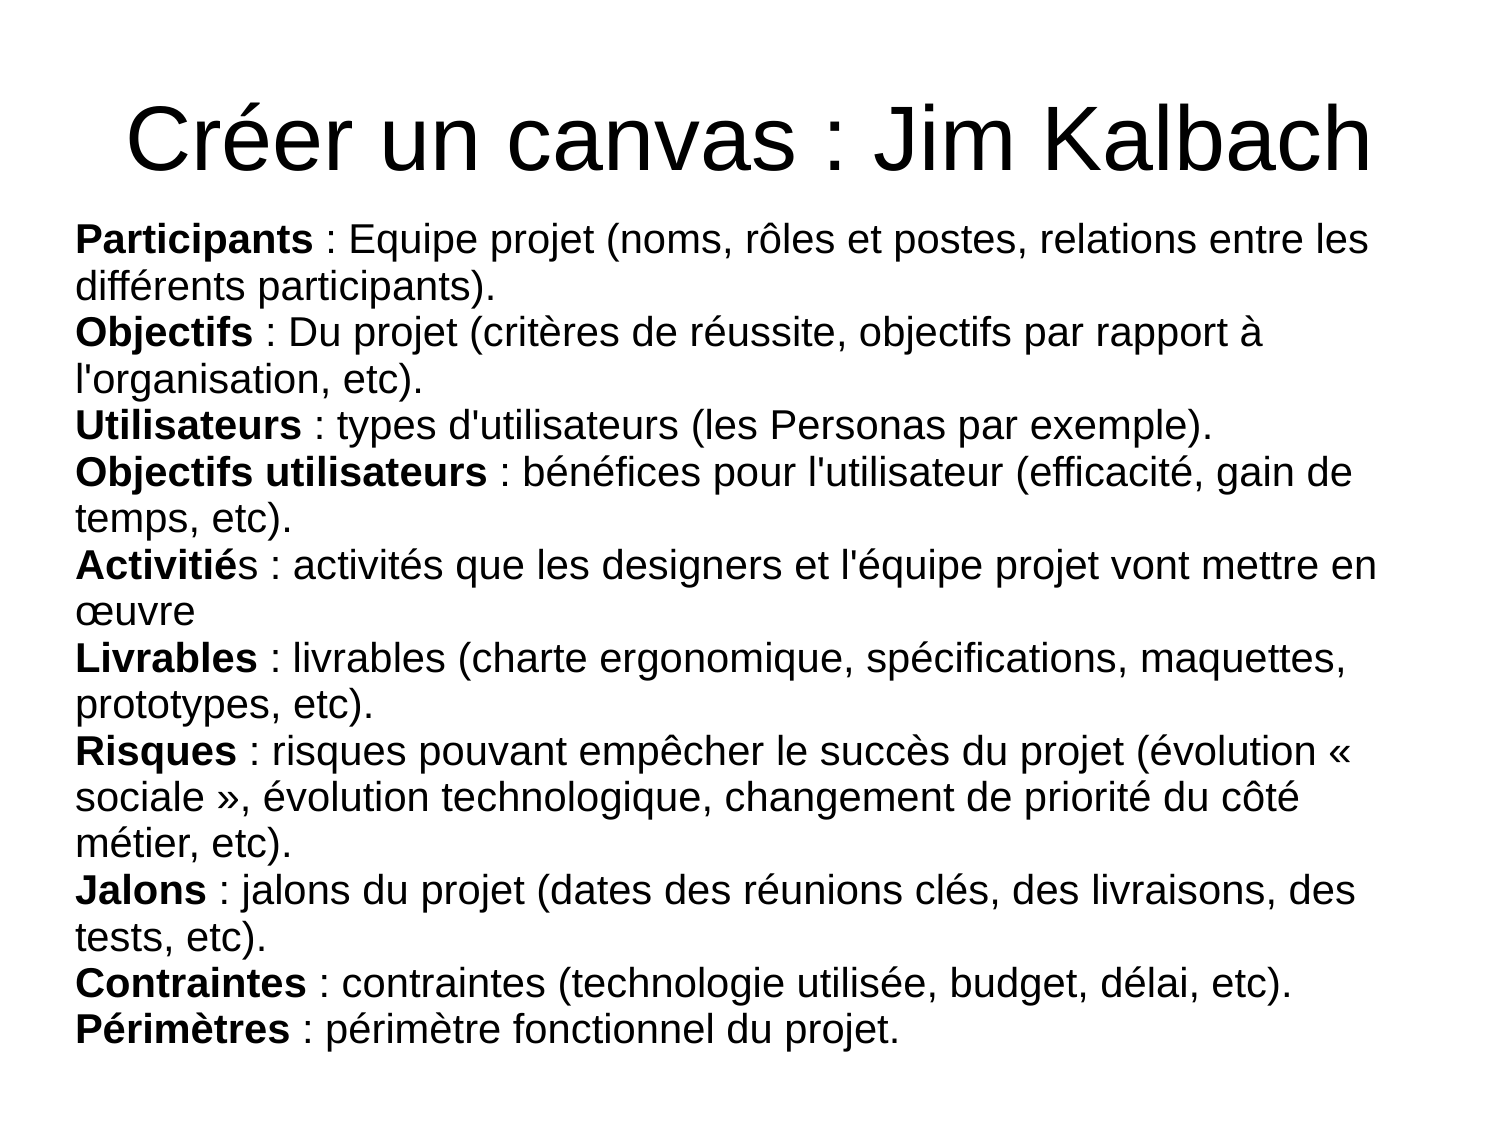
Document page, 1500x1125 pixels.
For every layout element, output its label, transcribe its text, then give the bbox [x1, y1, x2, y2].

subtitle Participants : Equipe projet (noms, rôles et postes, relations entre les différents participants). Objectifs : Du projet (critères de réussite, objectifs par rapport à l'organisation, etc). Utilisateurs : types d'utilisateurs (les Personas par exemple). Objectifs utilisateurs : bénéfices pour l'utilisateur (efficacité, gain de temps, etc). Activitiés : activités que les designers et l'équipe projet vont mettre en œuvre Livrables : livrables (charte ergonomique, spécifications, maquettes, prototypes, etc). Risques : risques pouvant empêcher le succès du projet (évolution « sociale », évolution technologique, changement de priorité du côté métier, etc). Jalons : jalons du projet (dates des réunions clés, des livraisons, des tests, etc). Contraintes : contraintes (technologie utilisée, budget, délai, etc). Périmètres : périmètre fonctionnel du projet. [75, 216, 1425, 1053]
title Créer un canvas : Jim Kalbach [75, 44, 1425, 216]
